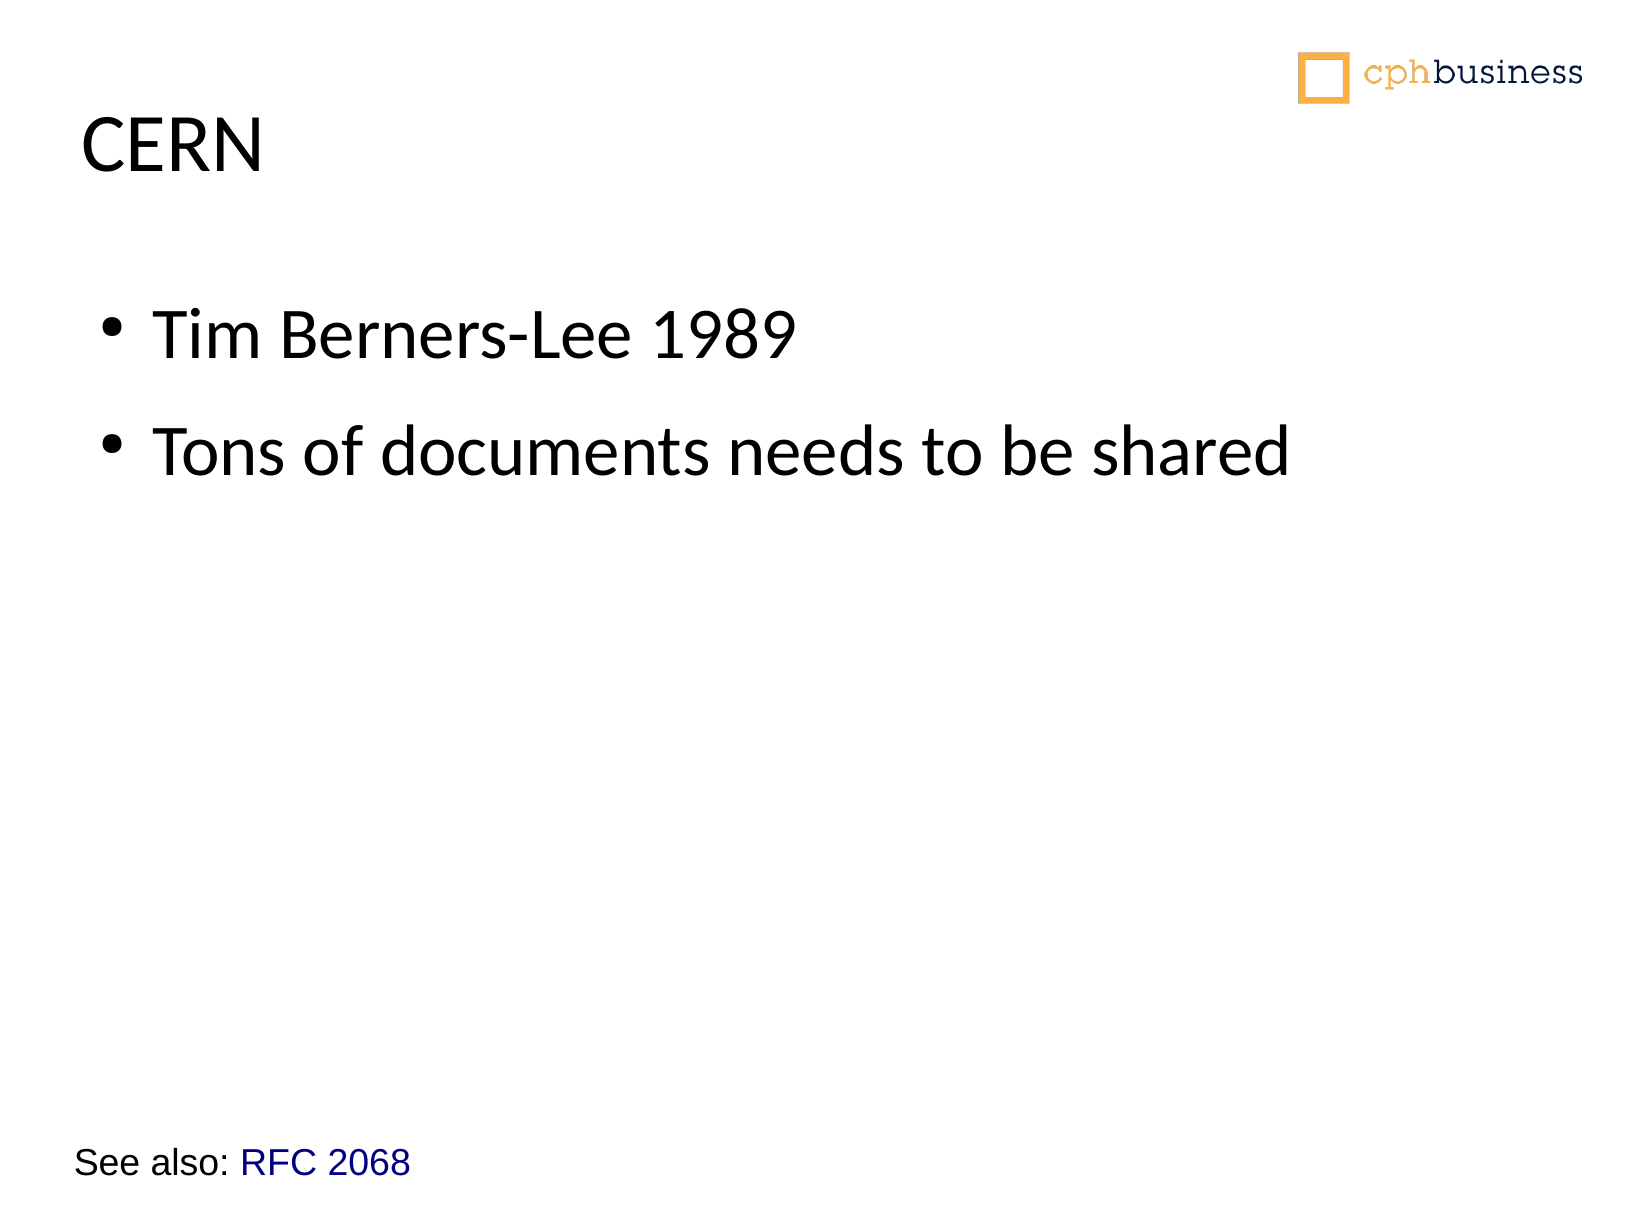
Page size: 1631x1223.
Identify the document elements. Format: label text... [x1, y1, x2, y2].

picture [1247, 1, 1631, 155]
text_box See also: RFC 2068 [59, 1133, 1536, 1191]
list Tim Berners-Lee 1989 Tons of documents needs to be shared [81, 285, 1549, 1092]
title CERN [81, 48, 1549, 253]
